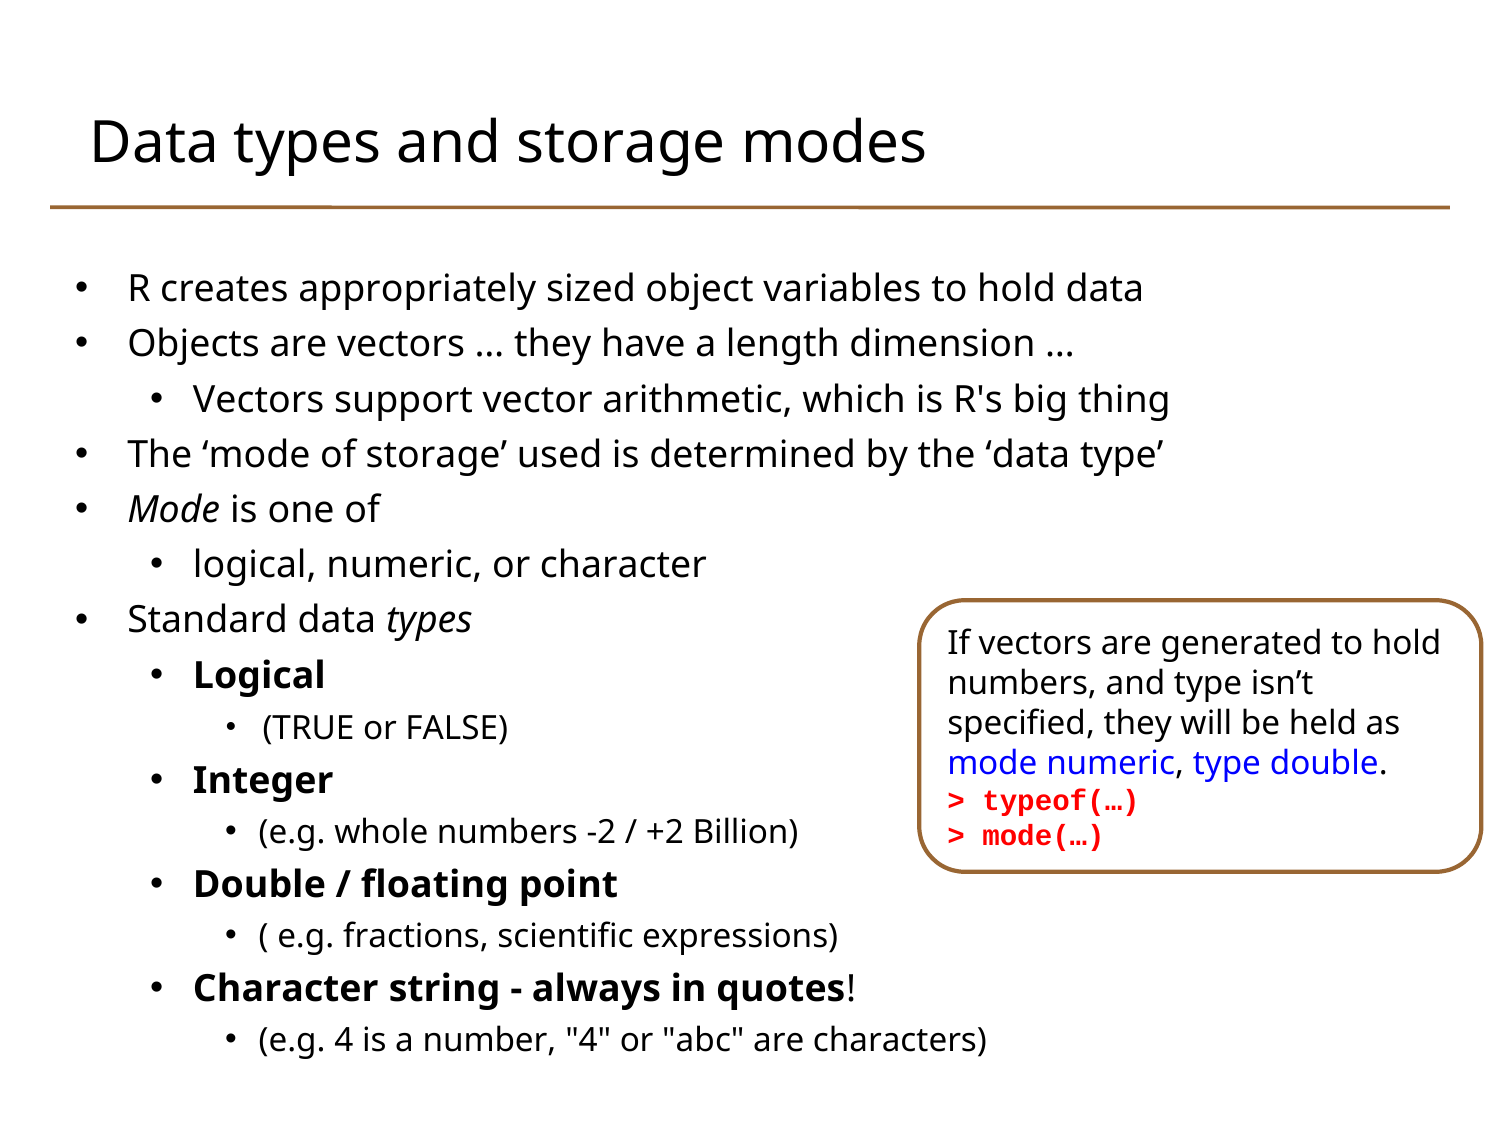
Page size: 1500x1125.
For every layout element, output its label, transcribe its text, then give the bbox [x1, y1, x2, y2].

text_box R creates appropriately sized object variables to hold data Objects are vectors … they have a length dimension … Vectors support vector arithmetic, which is R's big thing The ‘mode of storage’ used is determined by the ‘data type’ Mode is one of logical, numeric, or character Standard data types Logical (TRUE or FALSE)‏ Integer (e.g. whole numbers -2 / +2 Billion)‏ Double / floating point ( e.g. fractions, scientific expressions)‏ Character string - always in quotes! (e.g. 4 is a number, "4" or "abc" are characters) [75, 263, 1425, 1006]
text_box If vectors are generated to hold numbers, and type isn’t specified, they will be held as mode numeric, type double. > typeof(…) > mode(…) [1425, 600, 1482, 872]
text_box Data types and storage modes [75, 44, 1425, 233]
